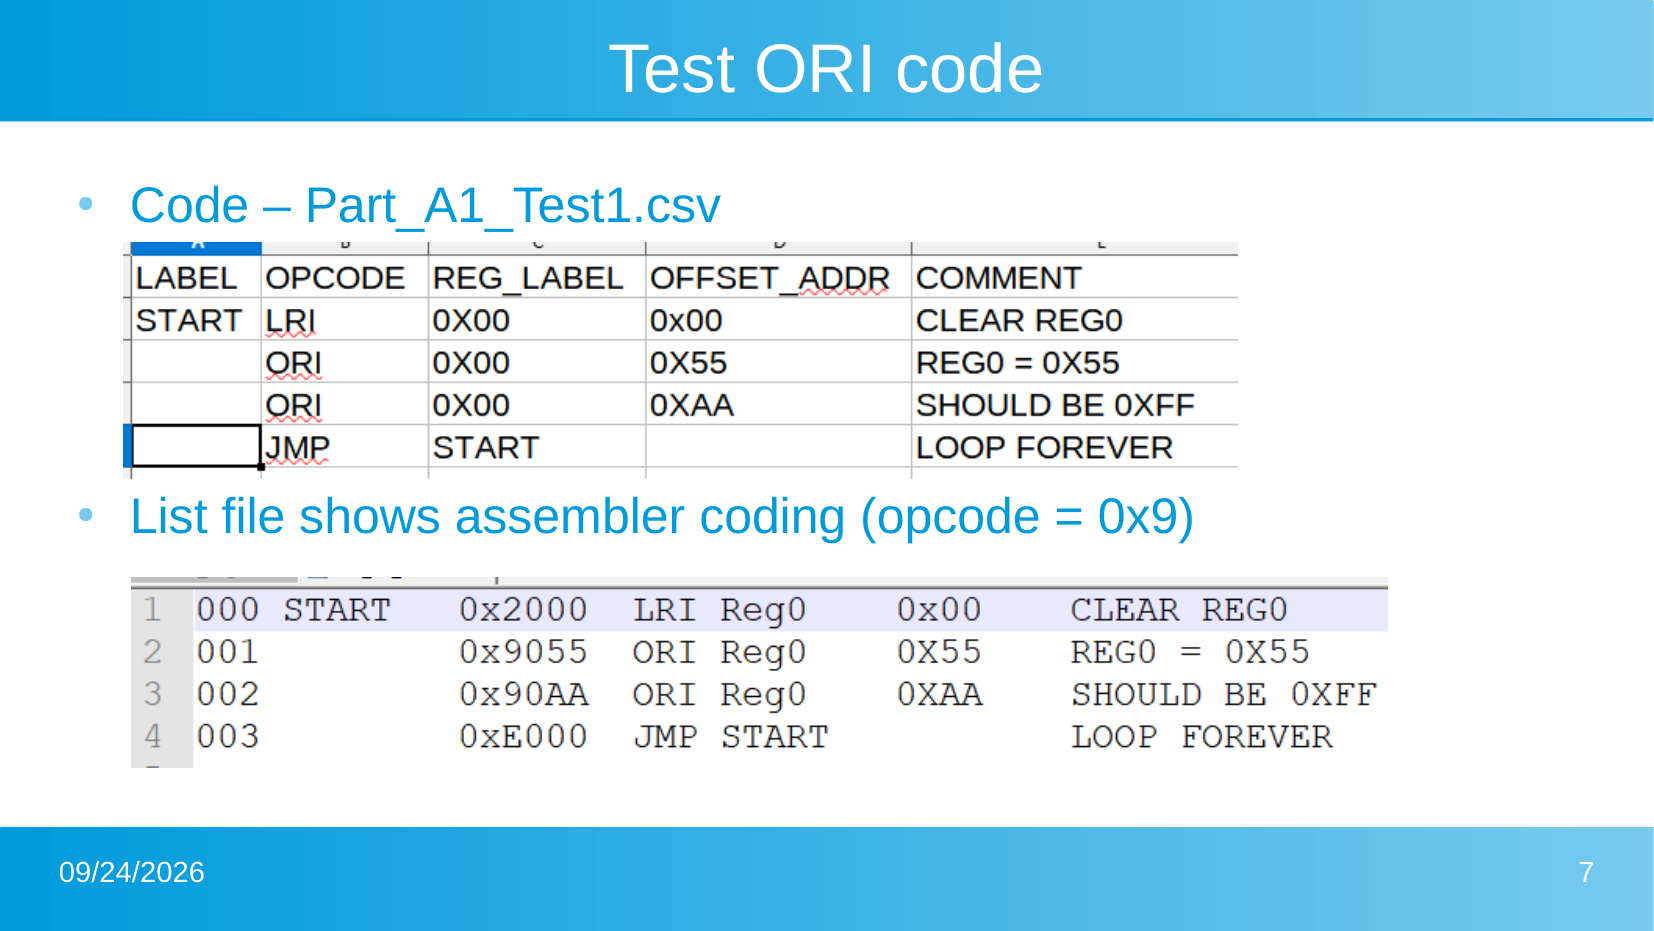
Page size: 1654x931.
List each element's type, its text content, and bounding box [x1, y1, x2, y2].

title Test ORI code [59, 29, 1595, 108]
list Code – Part_A1_Test1.csv List file shows assembler coding (opcode = 0x9) [59, 177, 1595, 768]
picture [131, 577, 1388, 768]
picture [123, 242, 1238, 479]
